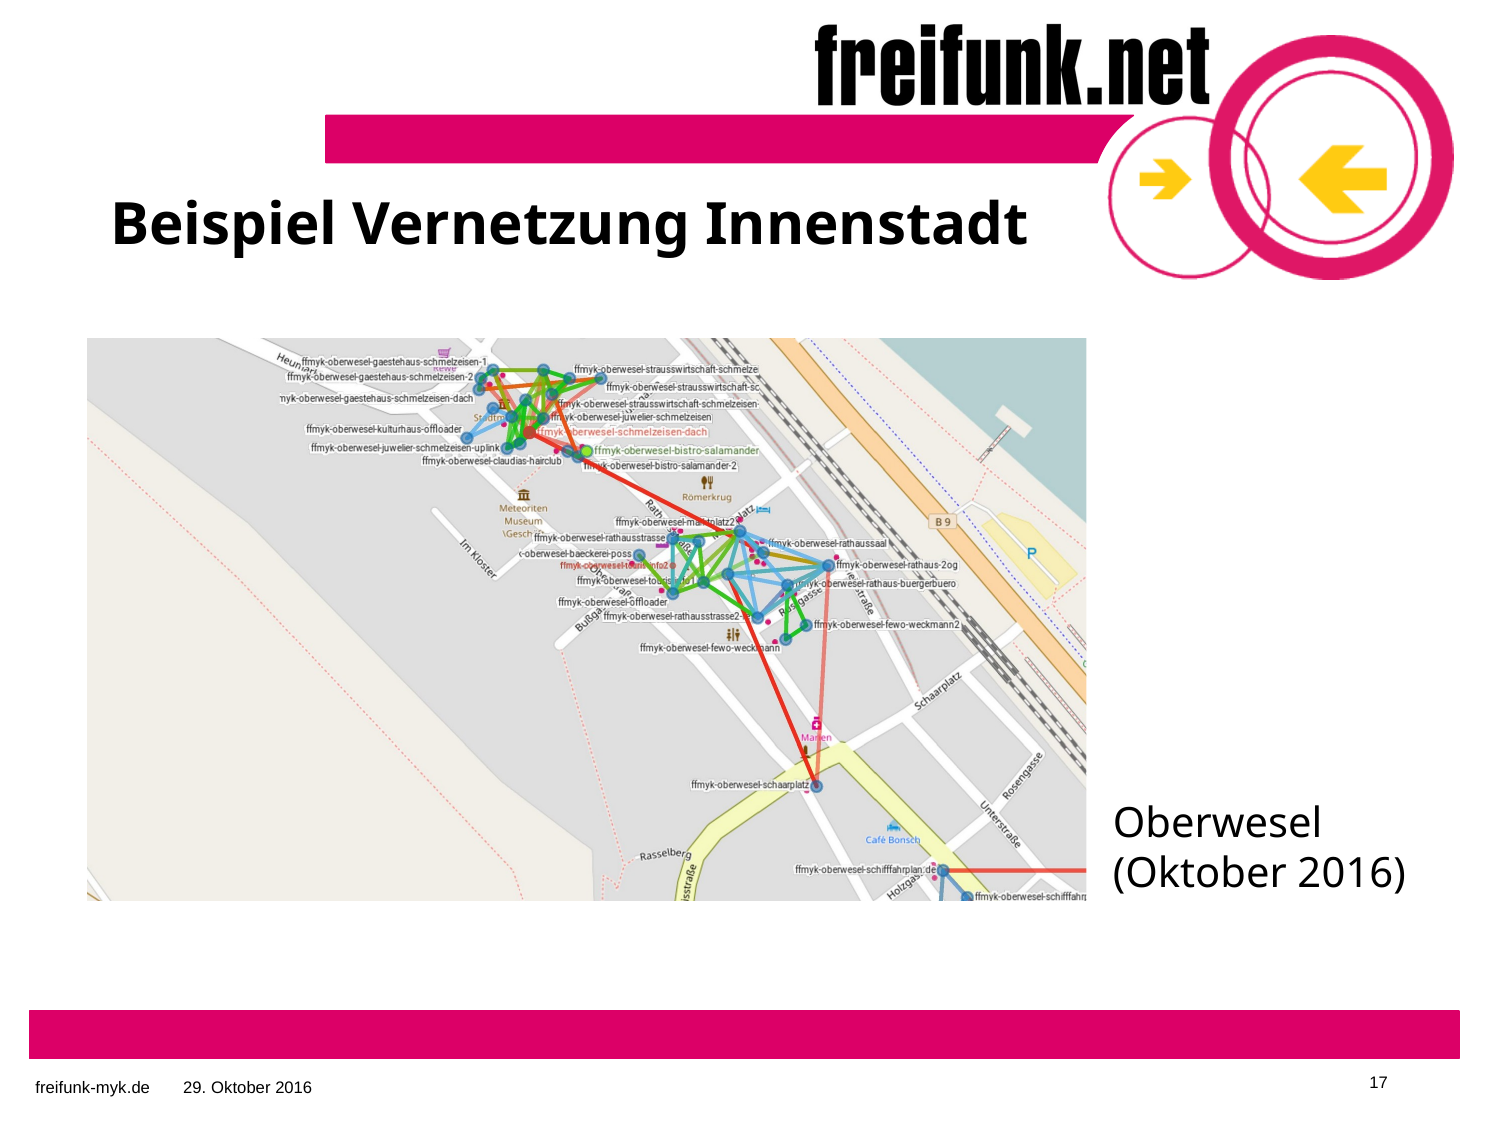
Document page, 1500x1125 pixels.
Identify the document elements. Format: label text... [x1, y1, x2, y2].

picture [87, 338, 1087, 901]
list Oberwesel (Oktober 2016) [1095, 796, 1462, 944]
title Beispiel Vernetzung Innenstadt [110, 160, 1093, 282]
picture [816, 24, 1454, 280]
